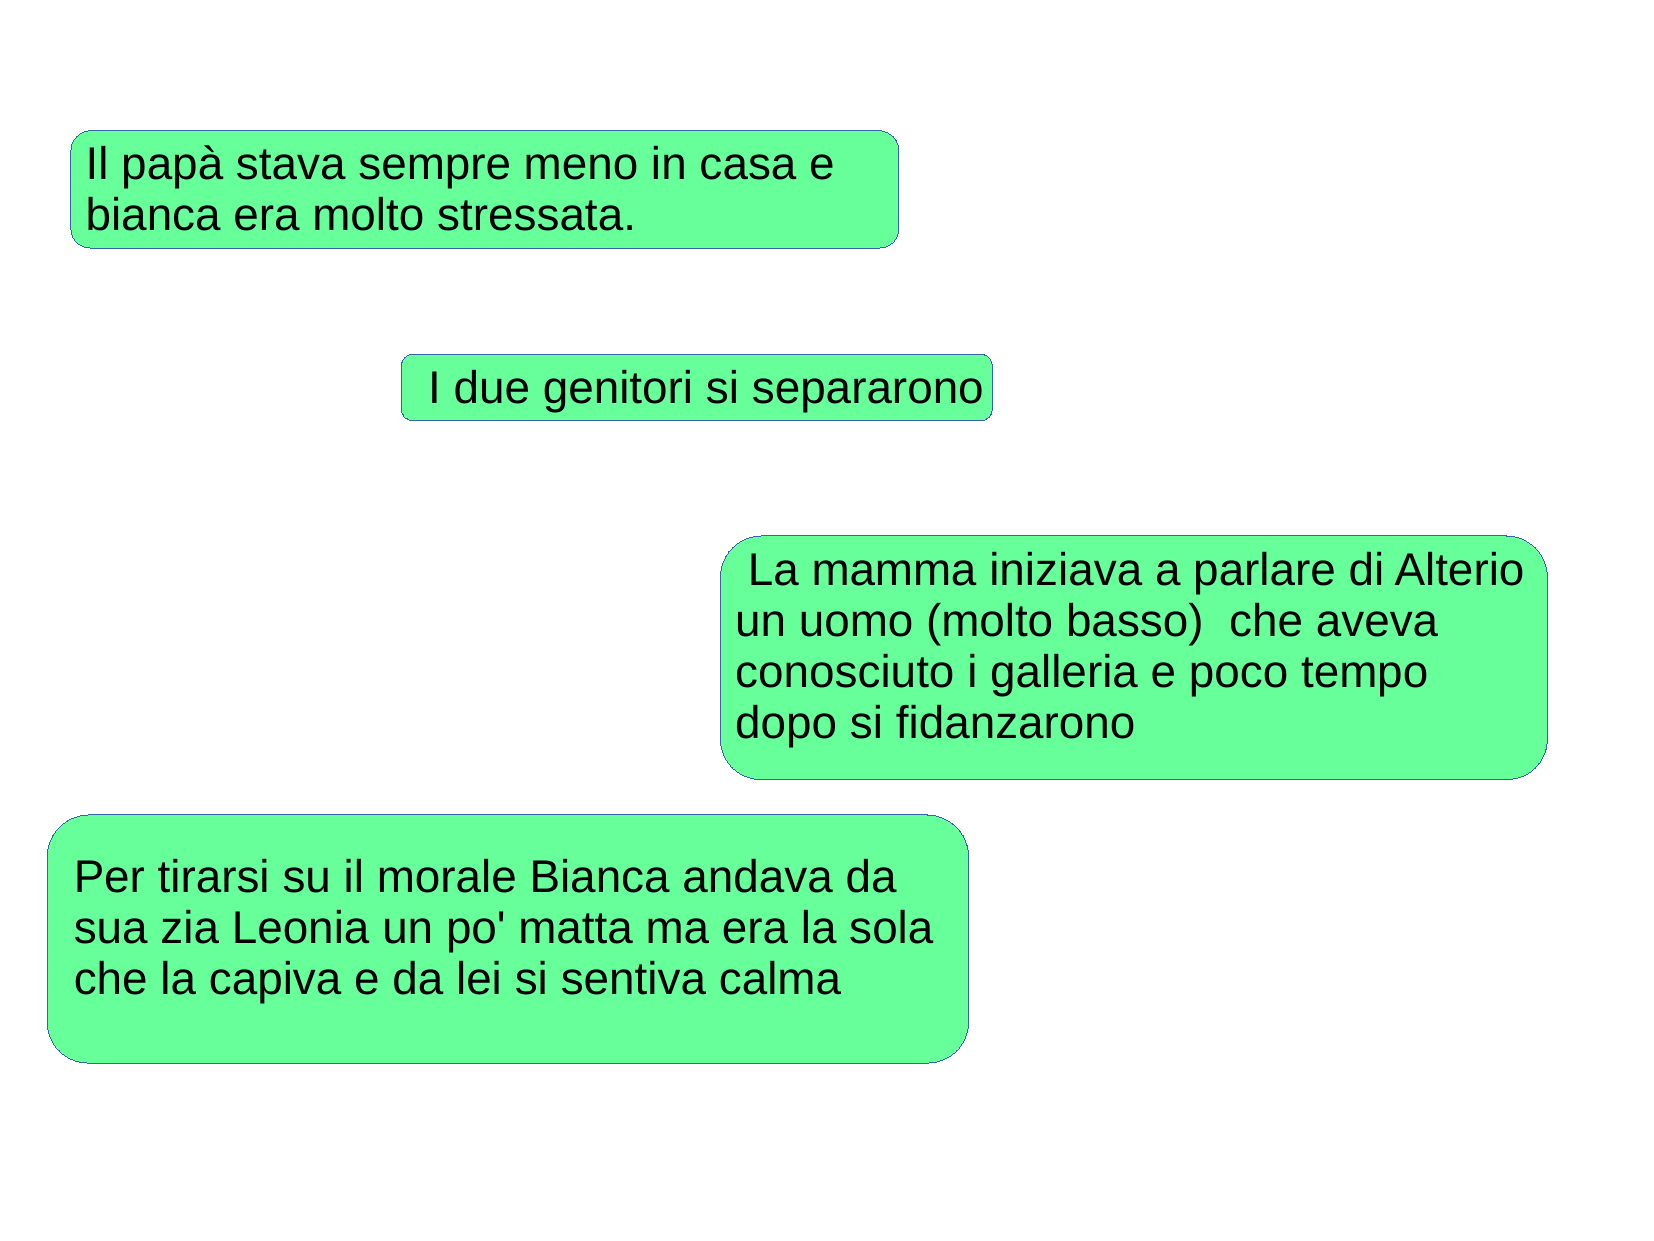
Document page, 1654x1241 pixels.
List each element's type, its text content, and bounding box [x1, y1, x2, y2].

text_box [724, 756, 1544, 780]
text_box Il papà stava sempre meno in casa e bianca era molto stressata. [70, 130, 899, 249]
text_box [401, 354, 413, 421]
text_box Per tirarsi su il morale Bianca andava da sua zia Leonia un po' matta ma era la sola che la capiva e da lei si sentiva calma [59, 843, 969, 1063]
text_box I due genitori si separarono [413, 354, 1382, 421]
text_box [47, 814, 967, 1051]
text_box La mamma iniziava a parlare di Alterio un uomo (molto basso) che aveva conosciuto i galleria e poco tempo dopo si fidanzarono [720, 536, 1549, 756]
